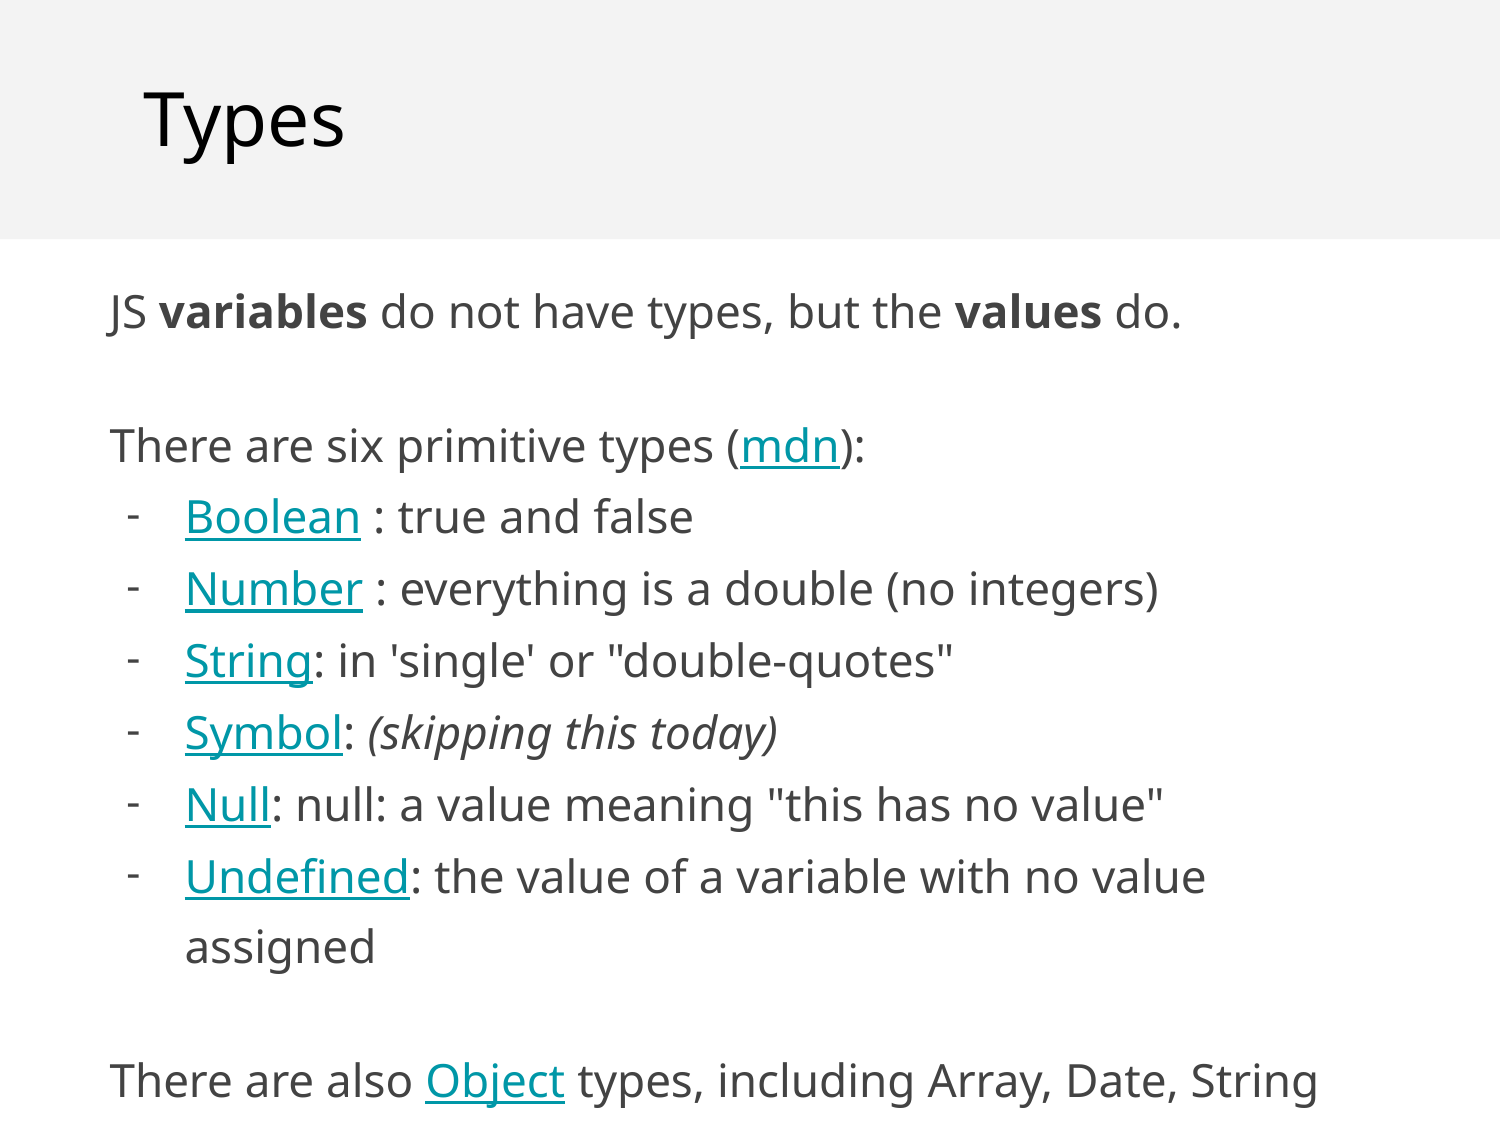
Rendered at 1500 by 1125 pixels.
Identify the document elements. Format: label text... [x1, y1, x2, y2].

title Types [128, 56, 1372, 183]
list JS variables do not have types, but the values do. There are six primitive types (mdn): Boolean : true and false Number : everything is a double (no integers) String: in 'single' or "double-quotes" Symbol: (skipping this today) Null: null: a value meaning "this has no value" Undefined: the value of a variable with no value assigned There are also Object types, including Array, Date, String (the object wrapper for the primitive type), etc. [94, 259, 1406, 1008]
